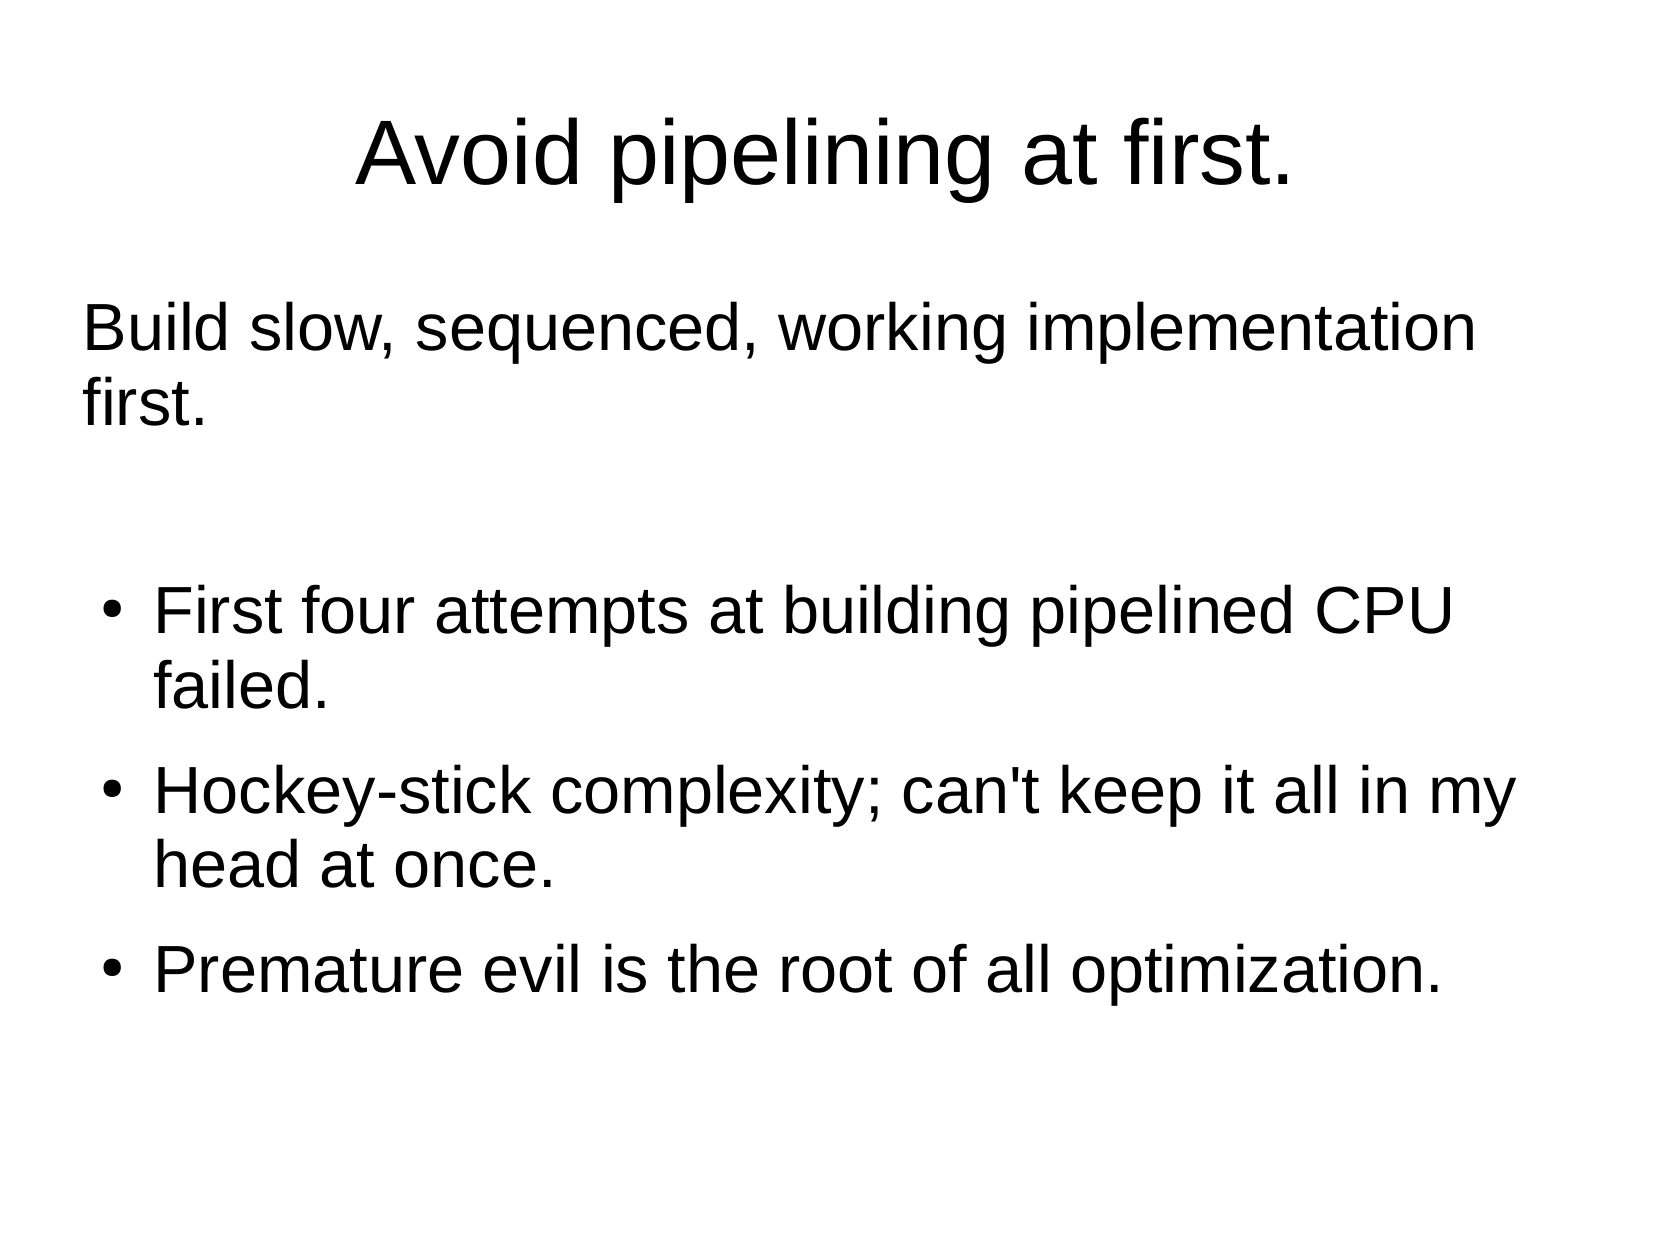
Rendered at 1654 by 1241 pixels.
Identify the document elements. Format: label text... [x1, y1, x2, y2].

list Build slow, sequenced, working implementation first. First four attempts at building pipelined CPU failed. Hockey-stick complexity; can't keep it all in my head at once. Premature evil is the root of all optimization. [82, 290, 1571, 1010]
title Avoid pipelining at first. [82, 49, 1571, 257]
